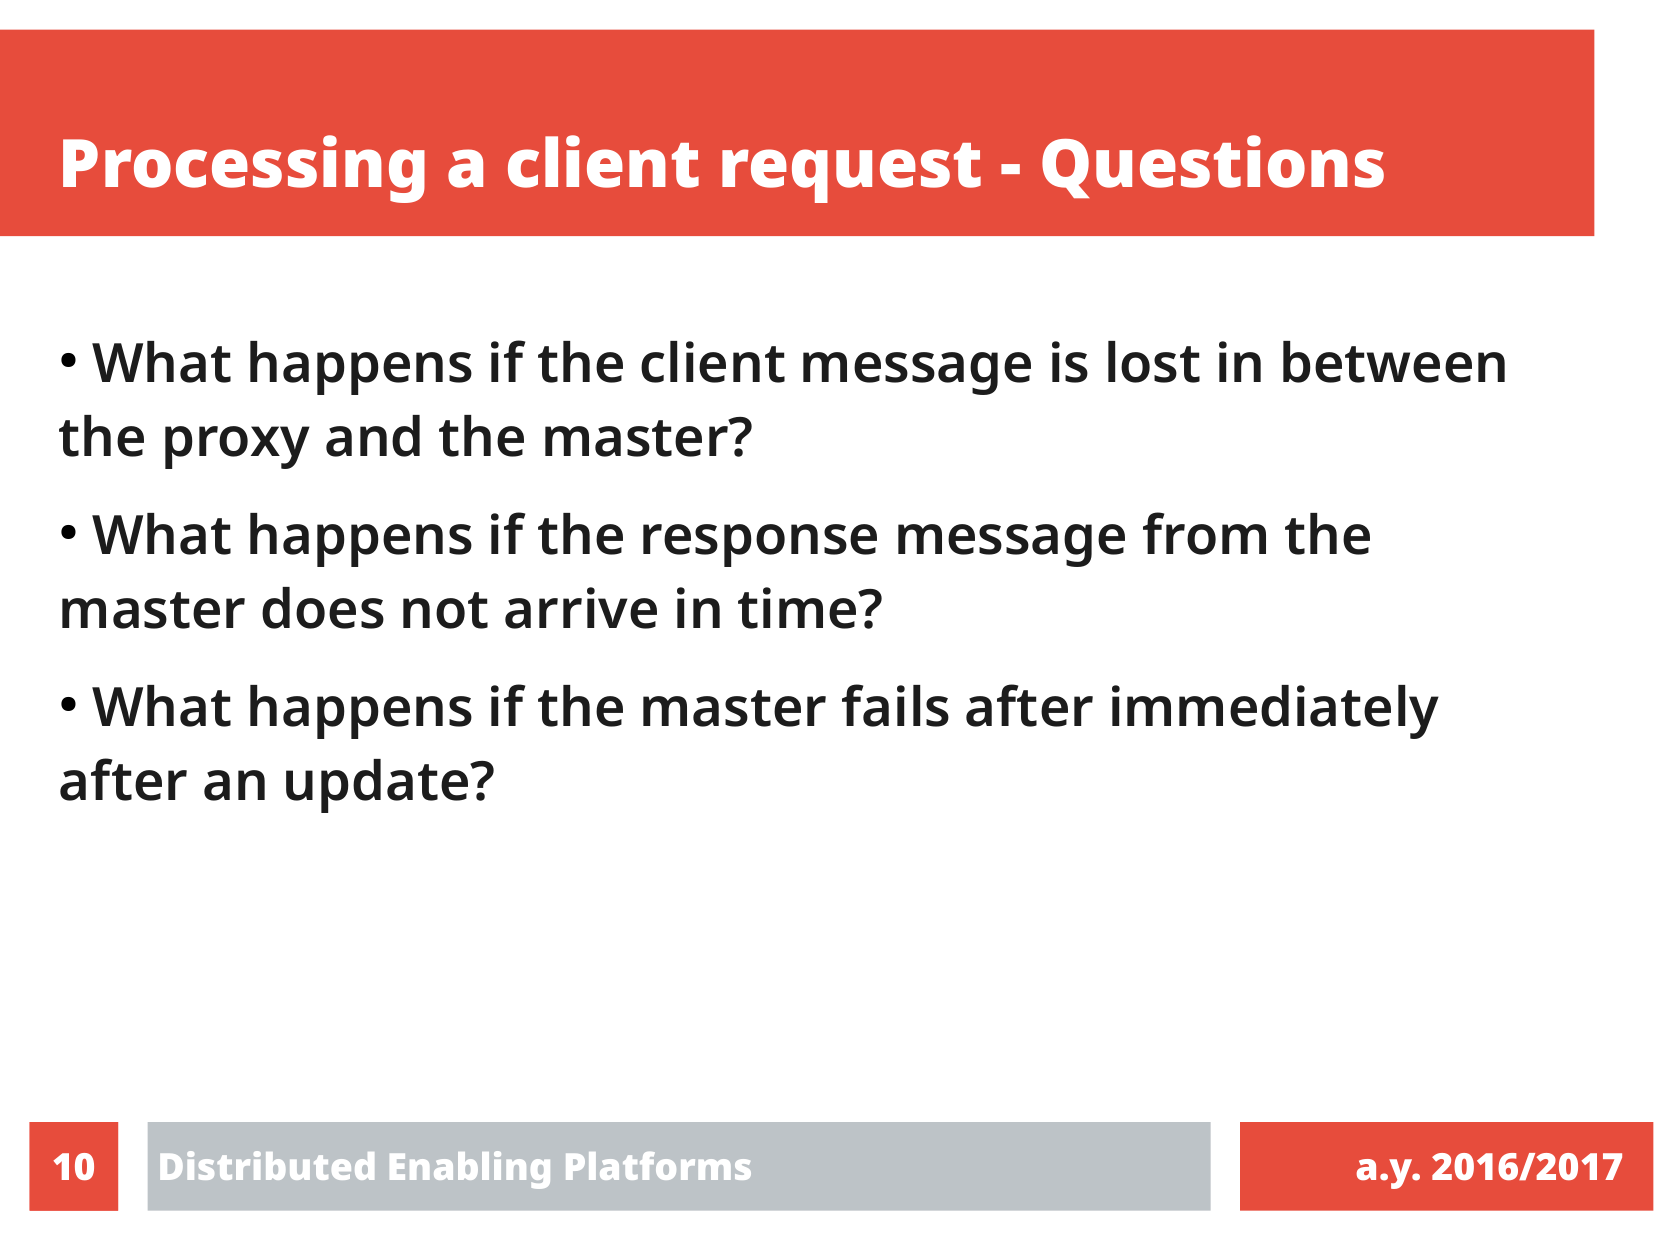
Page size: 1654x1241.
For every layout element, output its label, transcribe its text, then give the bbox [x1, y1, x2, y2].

list What happens if the client message is lost in between the proxy and the master? What happens if the response message from the master does not arrive in time? What happens if the master fails after immediately after an update? [59, 324, 1565, 1093]
title Processing a client request - Questions [59, 59, 1595, 207]
